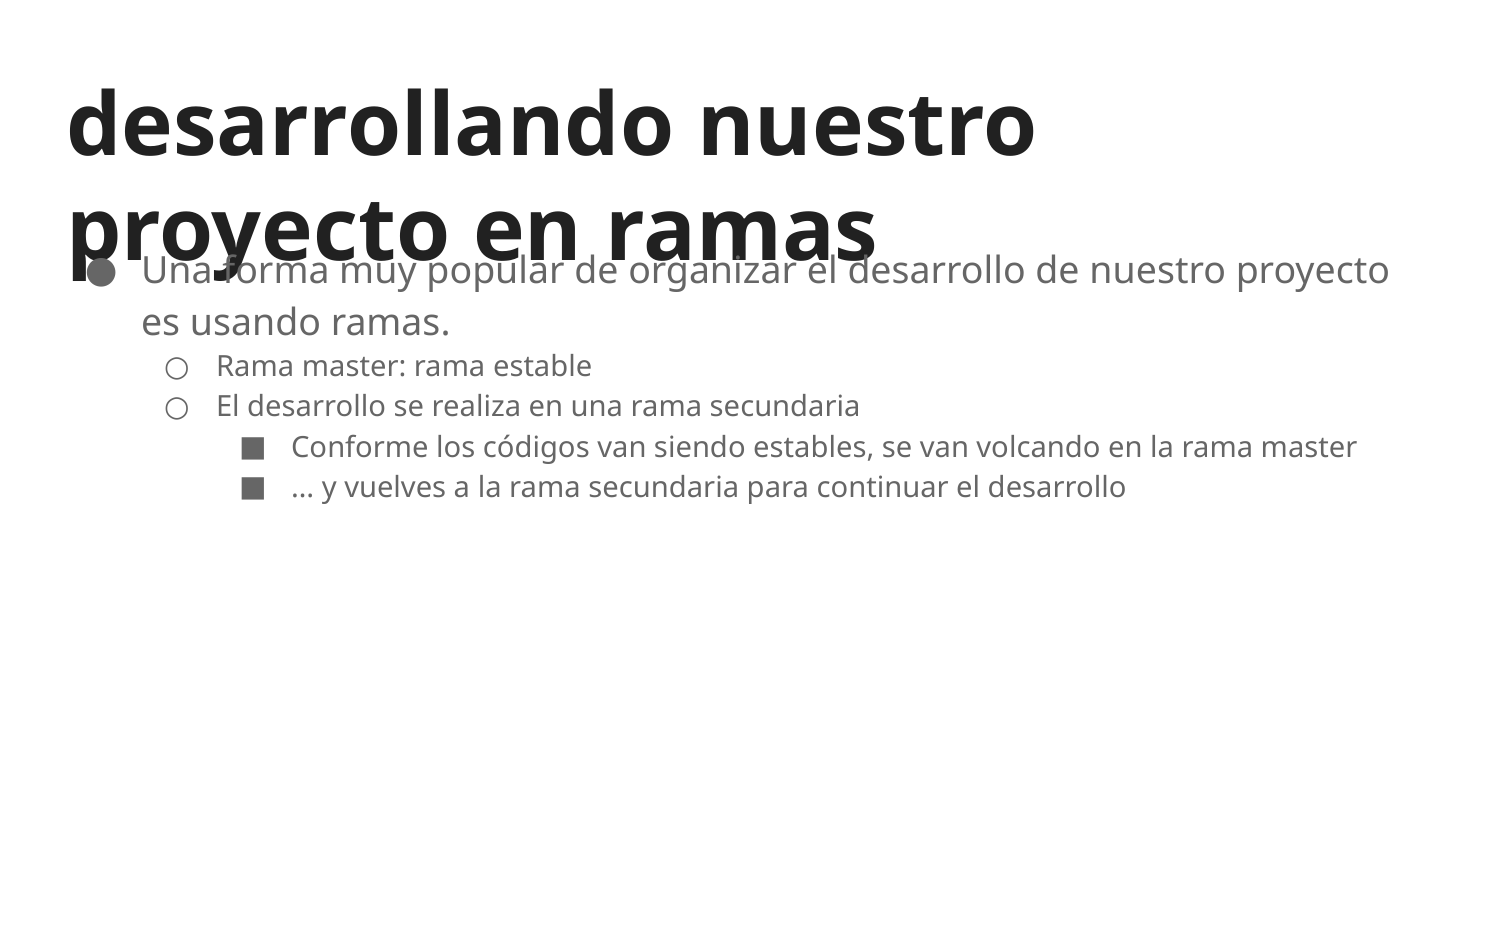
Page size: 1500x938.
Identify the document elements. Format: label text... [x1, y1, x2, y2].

list Una forma muy popular de organizar el desarrollo de nuestro proyecto es usando ramas. Rama master: rama estable El desarrollo se realiza en una rama secundaria Conforme los códigos van siendo estables, se van volcando en la rama master … y vuelves a la rama secundaria para continuar el desarrollo [51, 223, 1449, 833]
title desarrollando nuestro proyecto en ramas [51, 53, 1449, 200]
